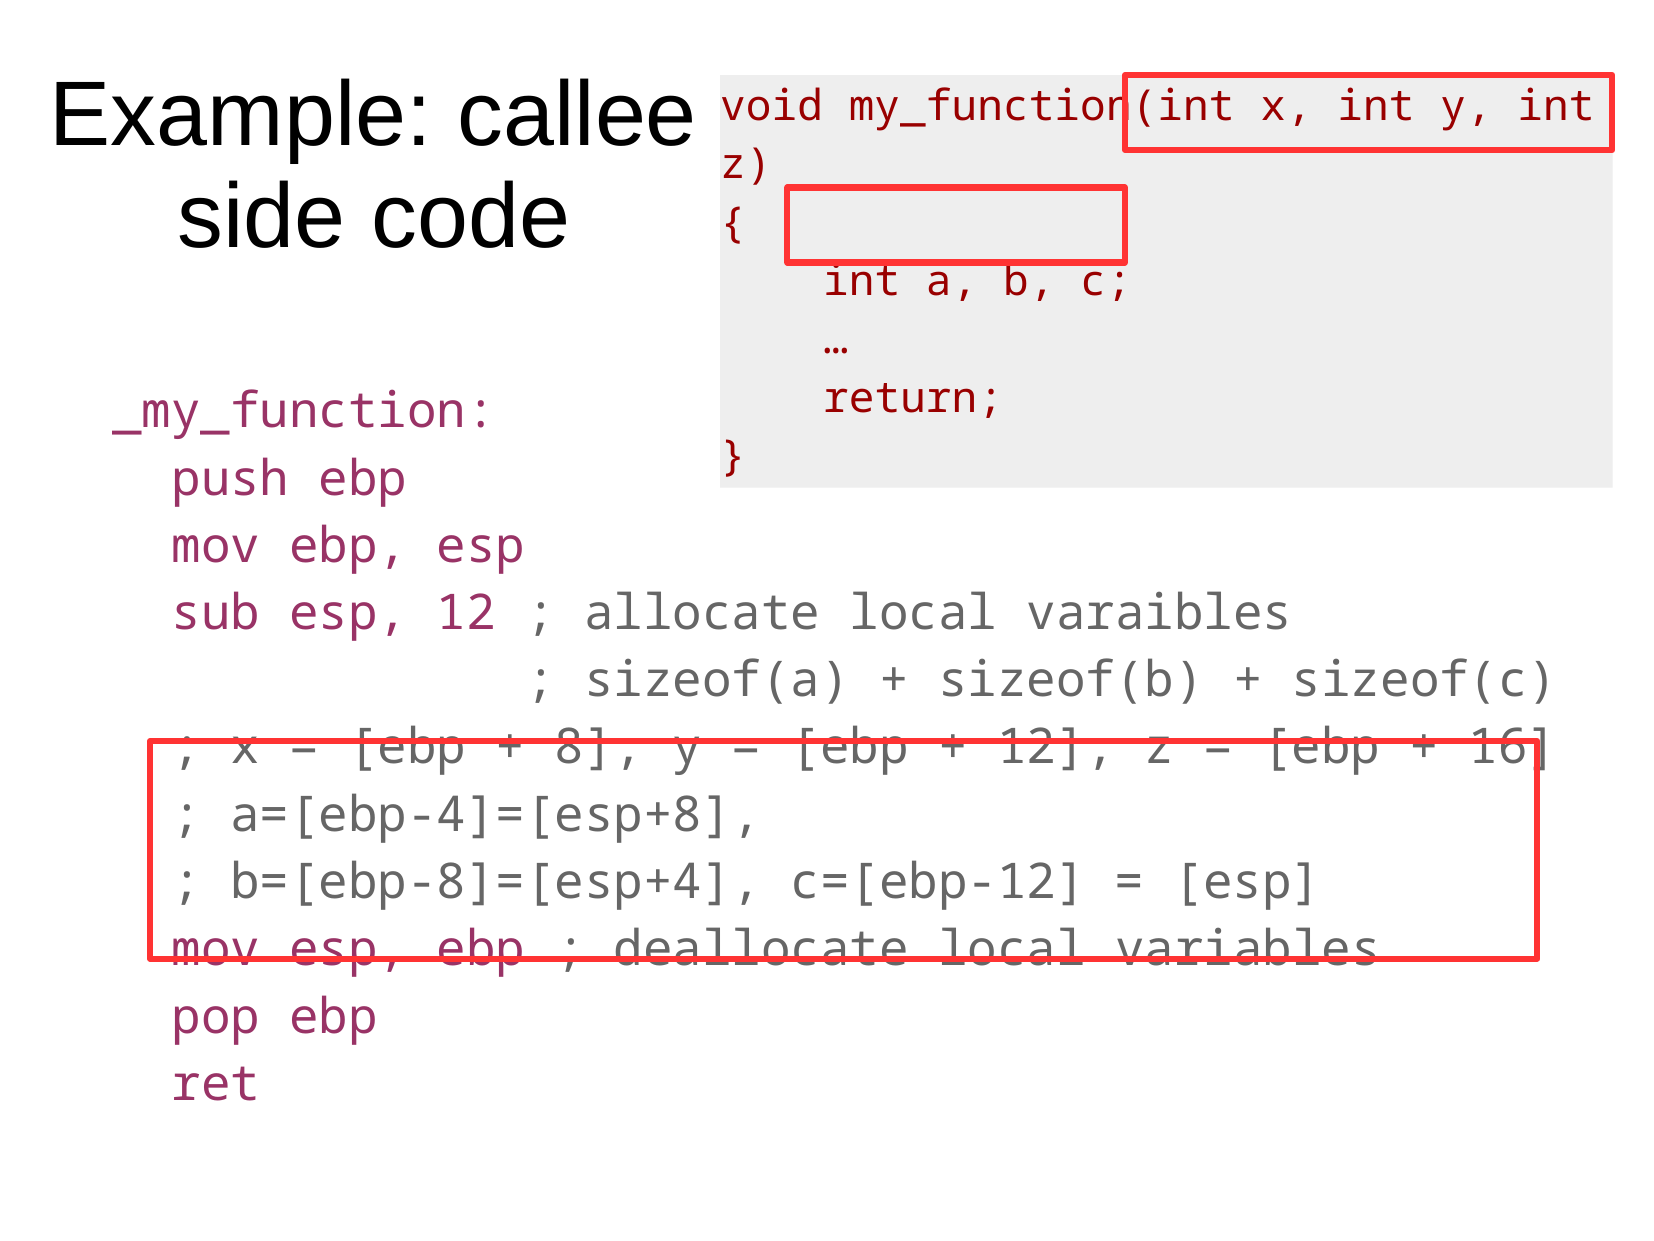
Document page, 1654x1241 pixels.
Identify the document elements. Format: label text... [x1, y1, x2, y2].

list _my_function: push ebp mov ebp, esp sub esp, 12 ; allocate local varaibles ; sizeof(a) + sizeof(b) + sizeof(c) ; x = [ebp + 8], y = [ebp + 12], z = [ebp + 16] ; a=[ebp-4]=[esp+8], ; b=[ebp-8]=[esp+4], c=[ebp-12] = [esp] mov esp, ebp ; deallocate local variables pop ebp ret [112, 375, 1572, 1163]
list void my_function(int x, int y, int z) { int a, b, c; … return; } [720, 75, 1613, 488]
title Example: callee side code [21, 61, 727, 269]
list void my_function(int x, int y, int z) { int a, b, c; … return; } [1128, 78, 1609, 147]
